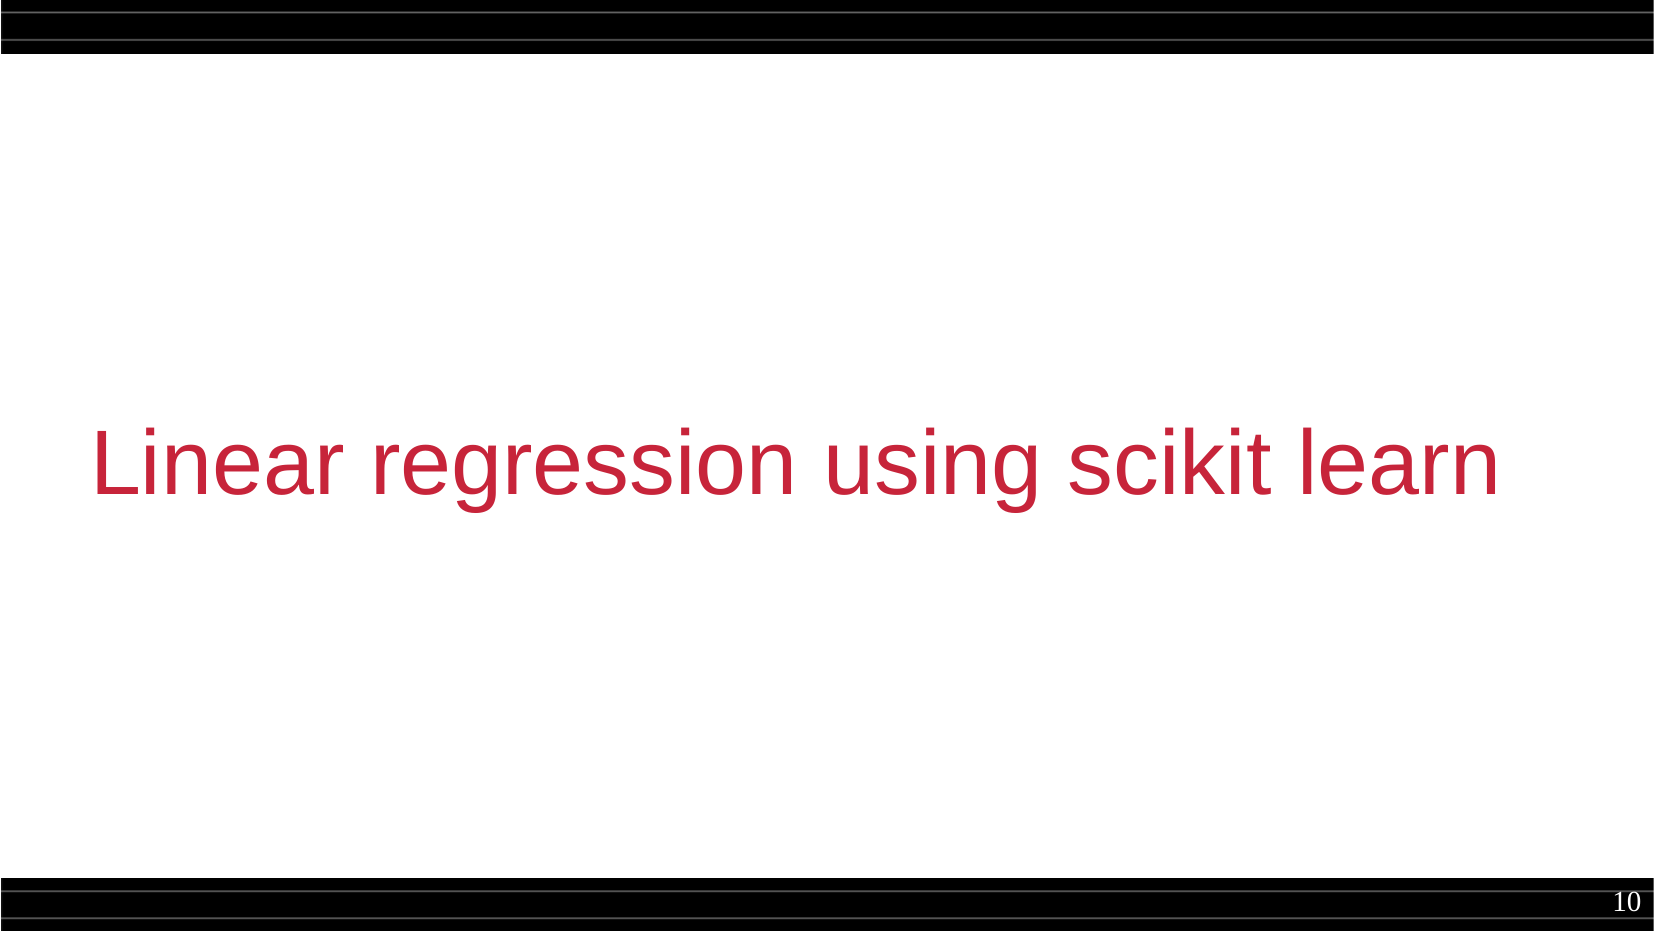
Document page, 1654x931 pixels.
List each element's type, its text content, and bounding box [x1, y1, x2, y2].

title Linear regression using scikit learn [90, 384, 1579, 541]
picture [1, 0, 1654, 54]
picture [1, 878, 1654, 931]
